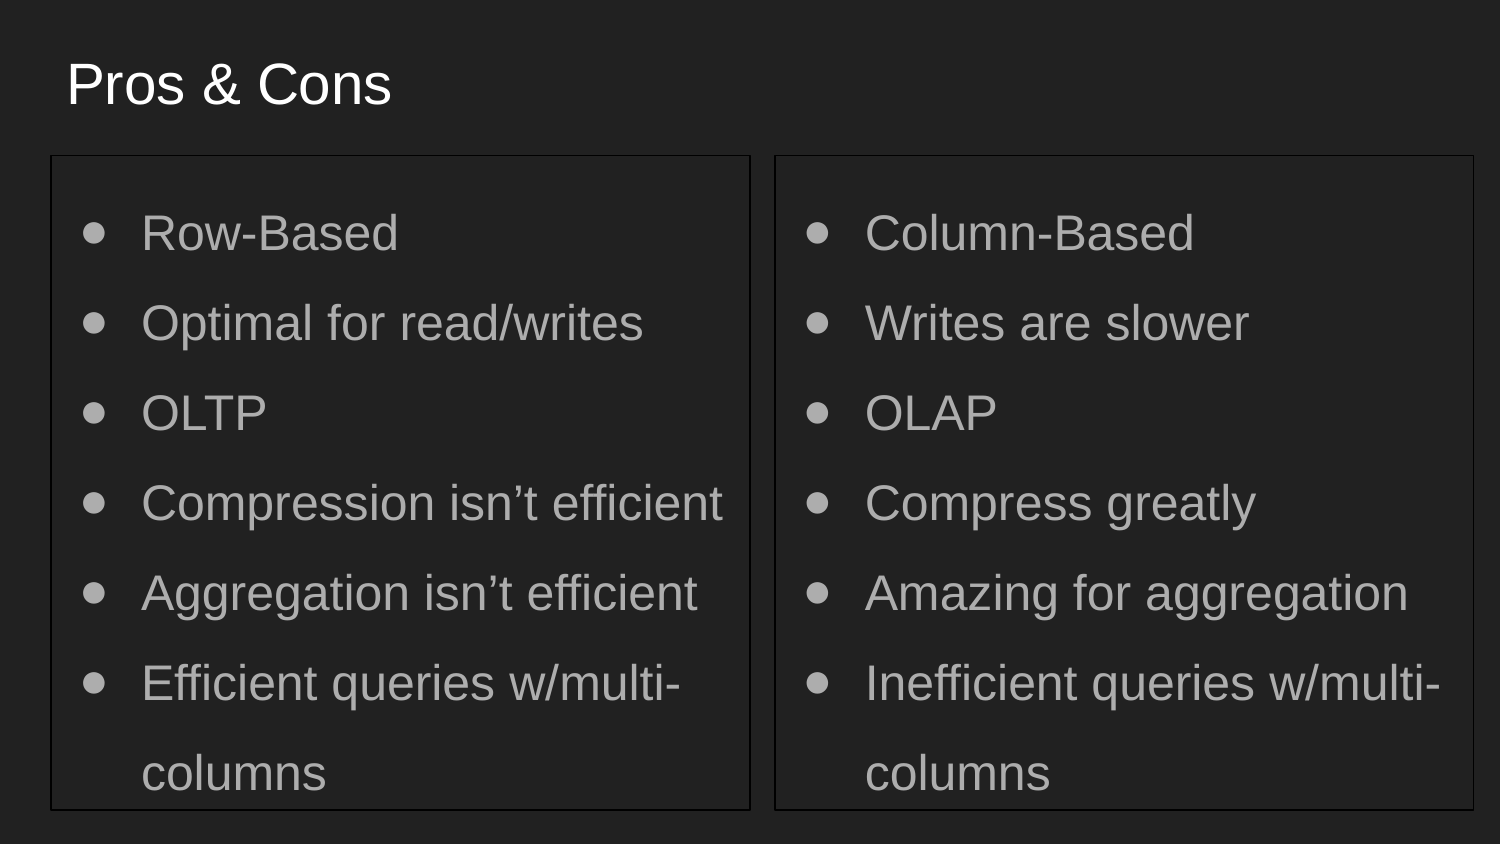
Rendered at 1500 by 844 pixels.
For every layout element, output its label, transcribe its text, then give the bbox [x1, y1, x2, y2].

list Row-Based Optimal for read/writes OLTP Compression isn’t efficient Aggregation isn’t efficient Efficient queries w/multi-columns [51, 155, 750, 811]
list Column-Based Writes are slower OLAP Compress greatly Amazing for aggregation Inefficient queries w/multi-columns [774, 155, 1474, 811]
title Pros & Cons [51, 30, 1449, 125]
